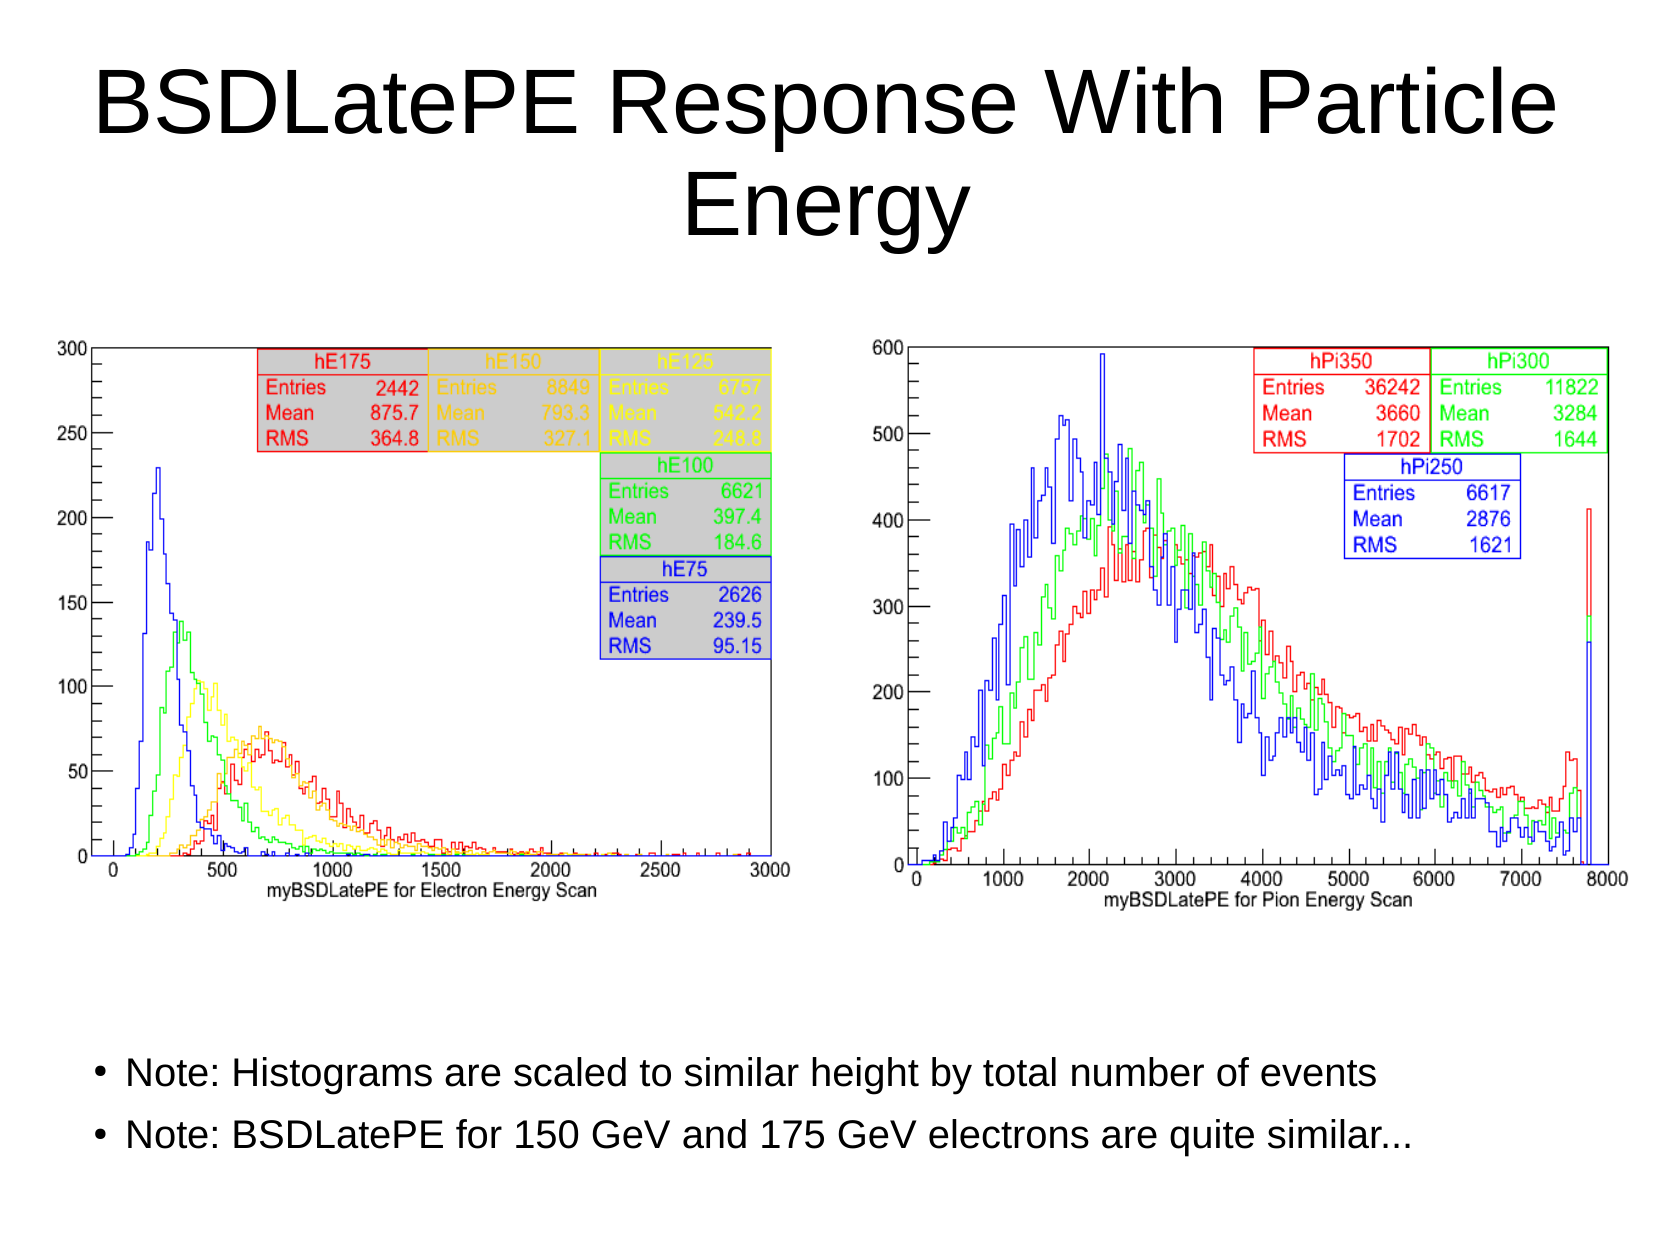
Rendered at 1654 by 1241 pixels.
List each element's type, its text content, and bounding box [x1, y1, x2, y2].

title BSDLatePE Response With Particle Energy [82, 49, 1571, 257]
picture [7, 282, 1654, 931]
list Note: Histograms are scaled to similar height by total number of events Note: BSDLatePE for 150 GeV and 175 GeV electrons are quite similar... [82, 1050, 1538, 1215]
